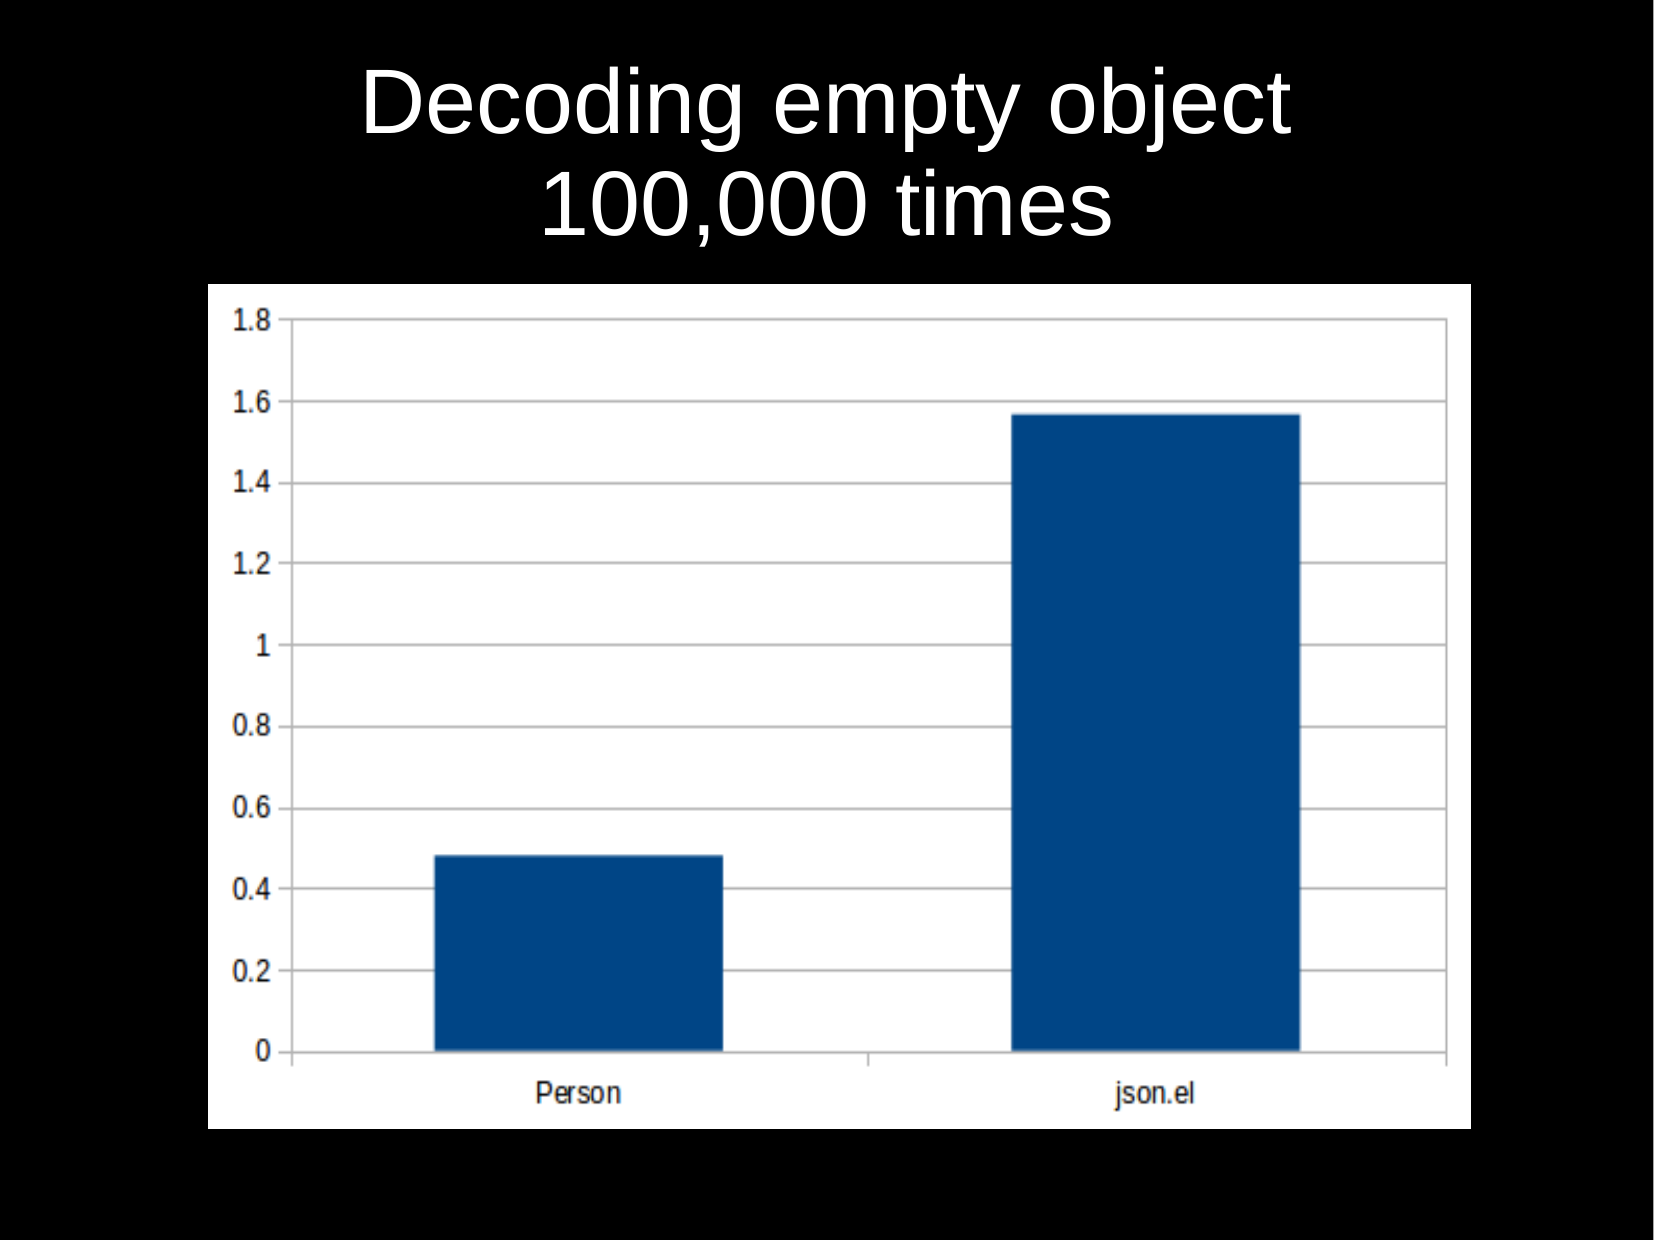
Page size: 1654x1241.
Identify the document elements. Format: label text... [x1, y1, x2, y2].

title Decoding empty object 100,000 times [82, 49, 1571, 257]
picture [208, 284, 1471, 1129]
